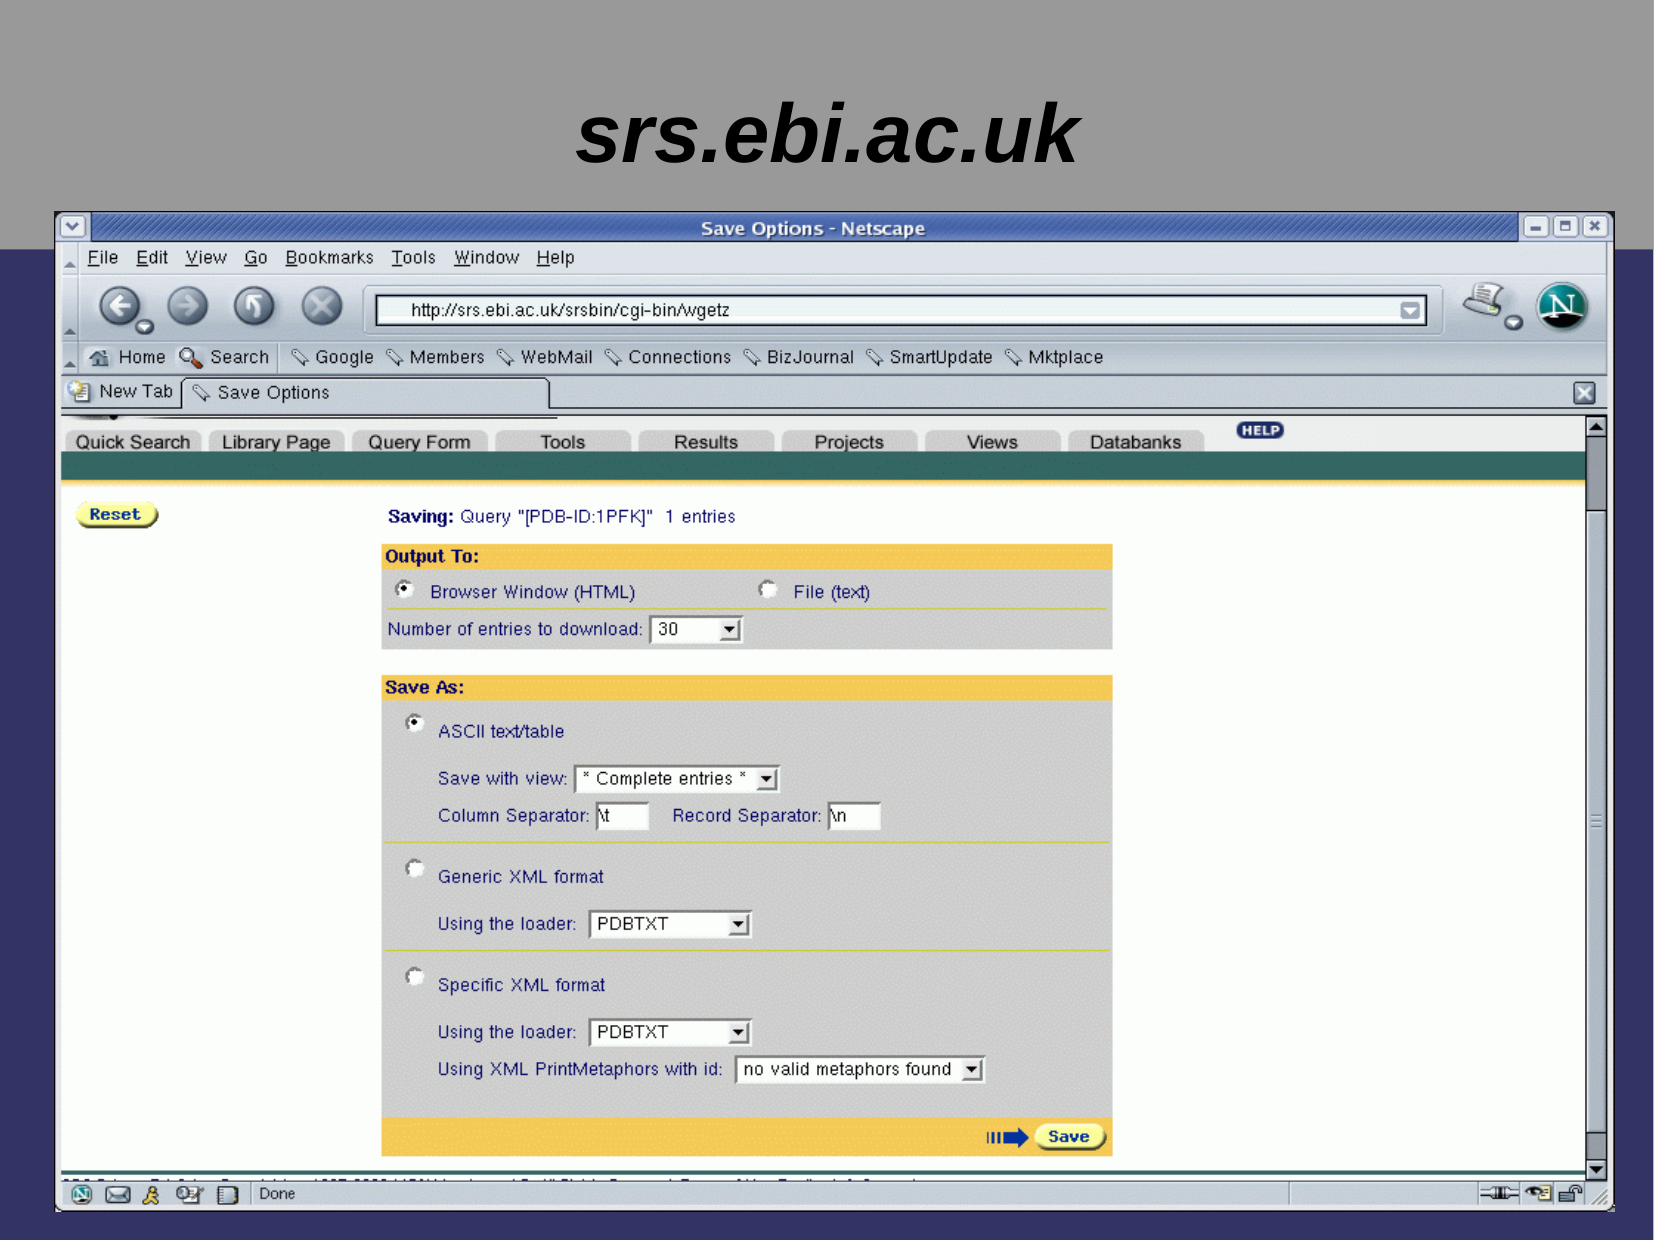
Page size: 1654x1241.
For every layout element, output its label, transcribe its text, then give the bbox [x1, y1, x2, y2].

picture [54, 211, 1615, 1212]
title srs.ebi.ac.uk [121, 19, 1534, 211]
